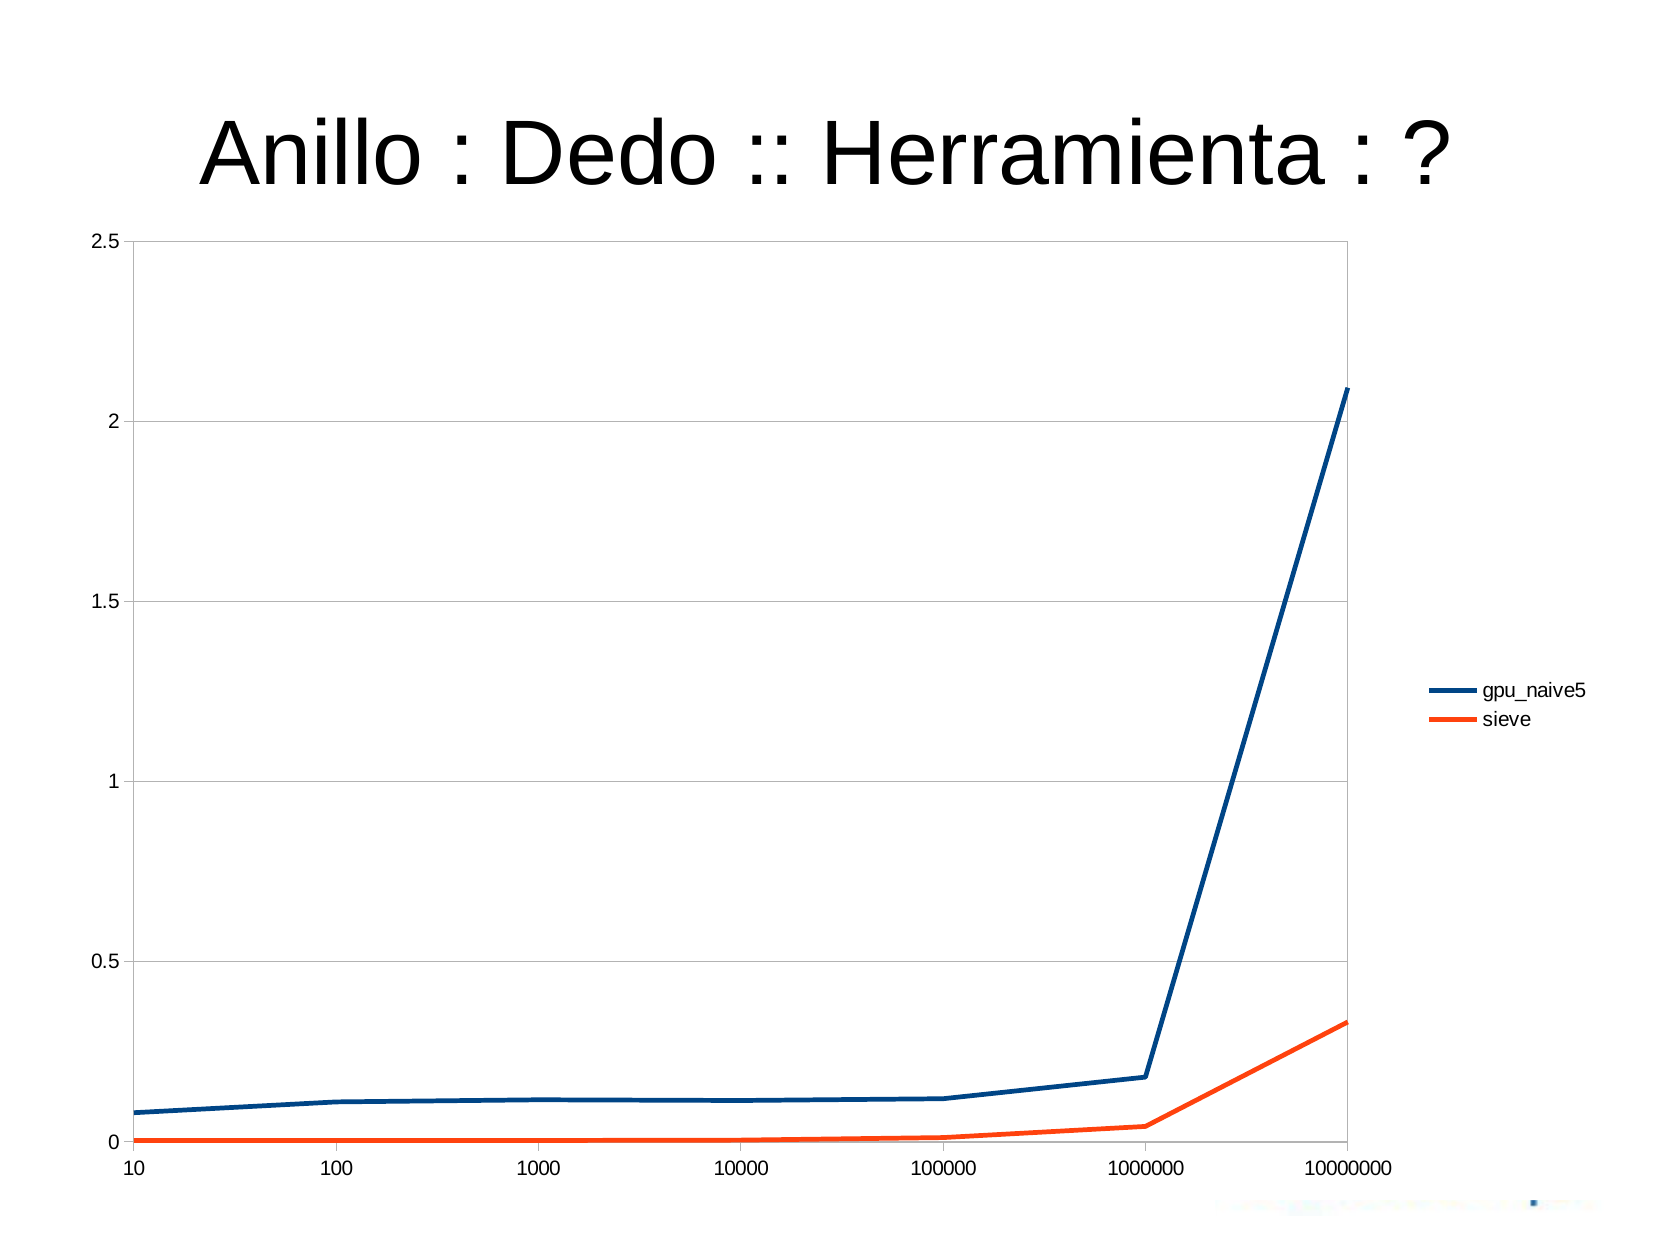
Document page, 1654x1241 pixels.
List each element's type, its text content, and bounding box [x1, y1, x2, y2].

title Anillo : Dedo :: Herramienta : ? [82, 49, 1571, 210]
chart [60, 210, 1606, 1201]
picture [1215, 1201, 1606, 1216]
